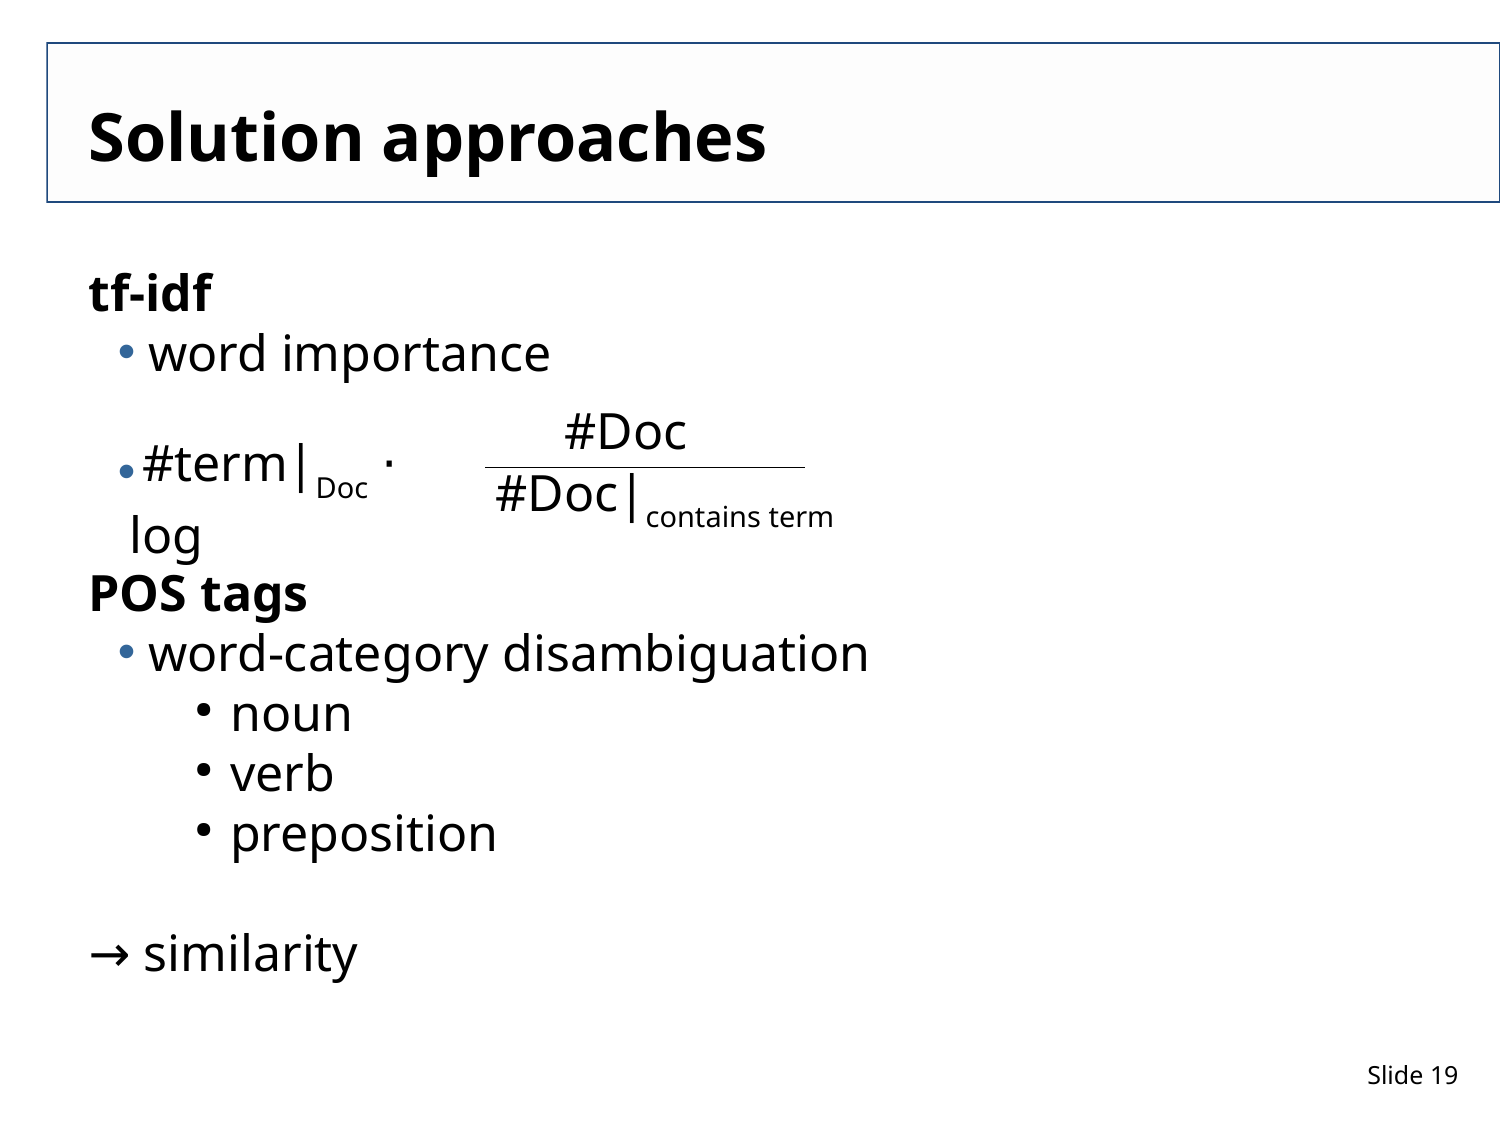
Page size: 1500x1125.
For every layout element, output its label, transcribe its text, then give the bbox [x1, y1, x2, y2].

text_box #Doc [551, 399, 897, 461]
text_box #Doc|contains term [482, 461, 1244, 657]
text_box Solution approaches [88, 42, 1469, 176]
text_box tf-idf word importance POS tags word-category disambiguation noun verb preposition → similarity [88, 260, 1435, 1029]
text_box #term|Doc ⋅ log [129, 431, 475, 627]
